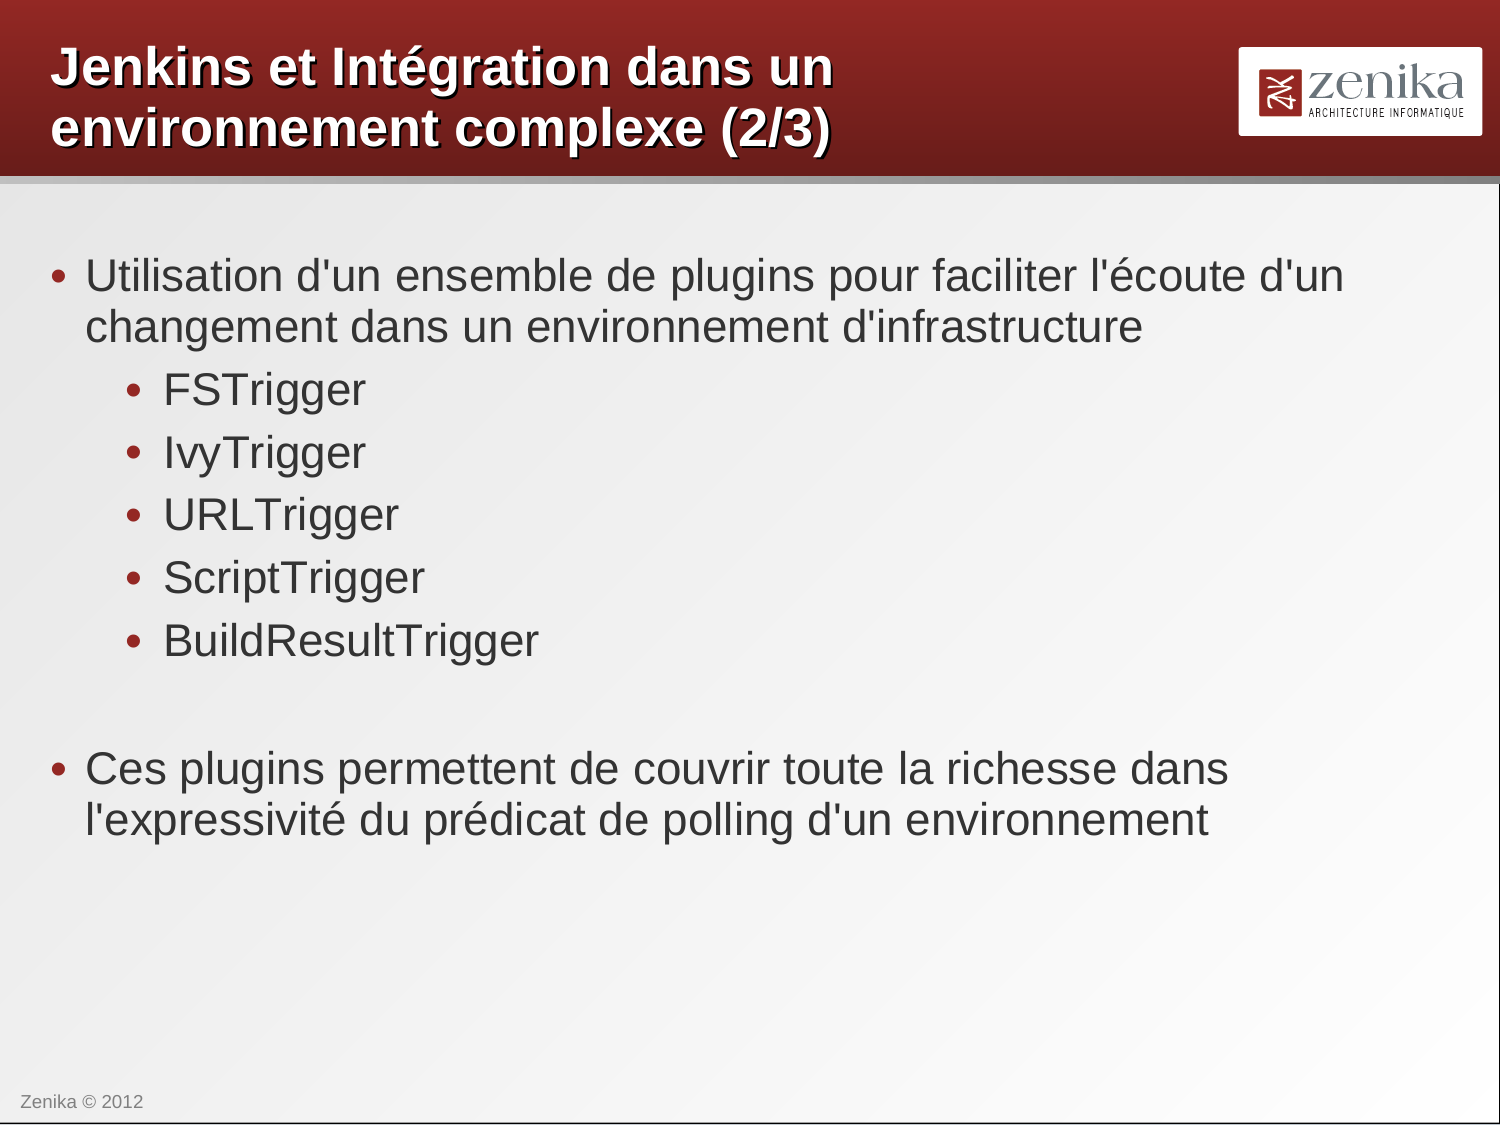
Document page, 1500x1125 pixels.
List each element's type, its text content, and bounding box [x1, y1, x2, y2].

picture [1257, 58, 1464, 125]
list Utilisation d'un ensemble de plugins pour faciliter l'écoute d'un changement dans un environnement d'infrastructure FSTrigger IvyTrigger URLTrigger ScriptTrigger BuildResultTrigger Ces plugins permettent de couvrir toute la richesse dans l'expressivité du prédicat de polling d'un environnement [50, 249, 1435, 1079]
title Jenkins et Intégration dans un environnement complexe (2/3) [50, 15, 1206, 180]
